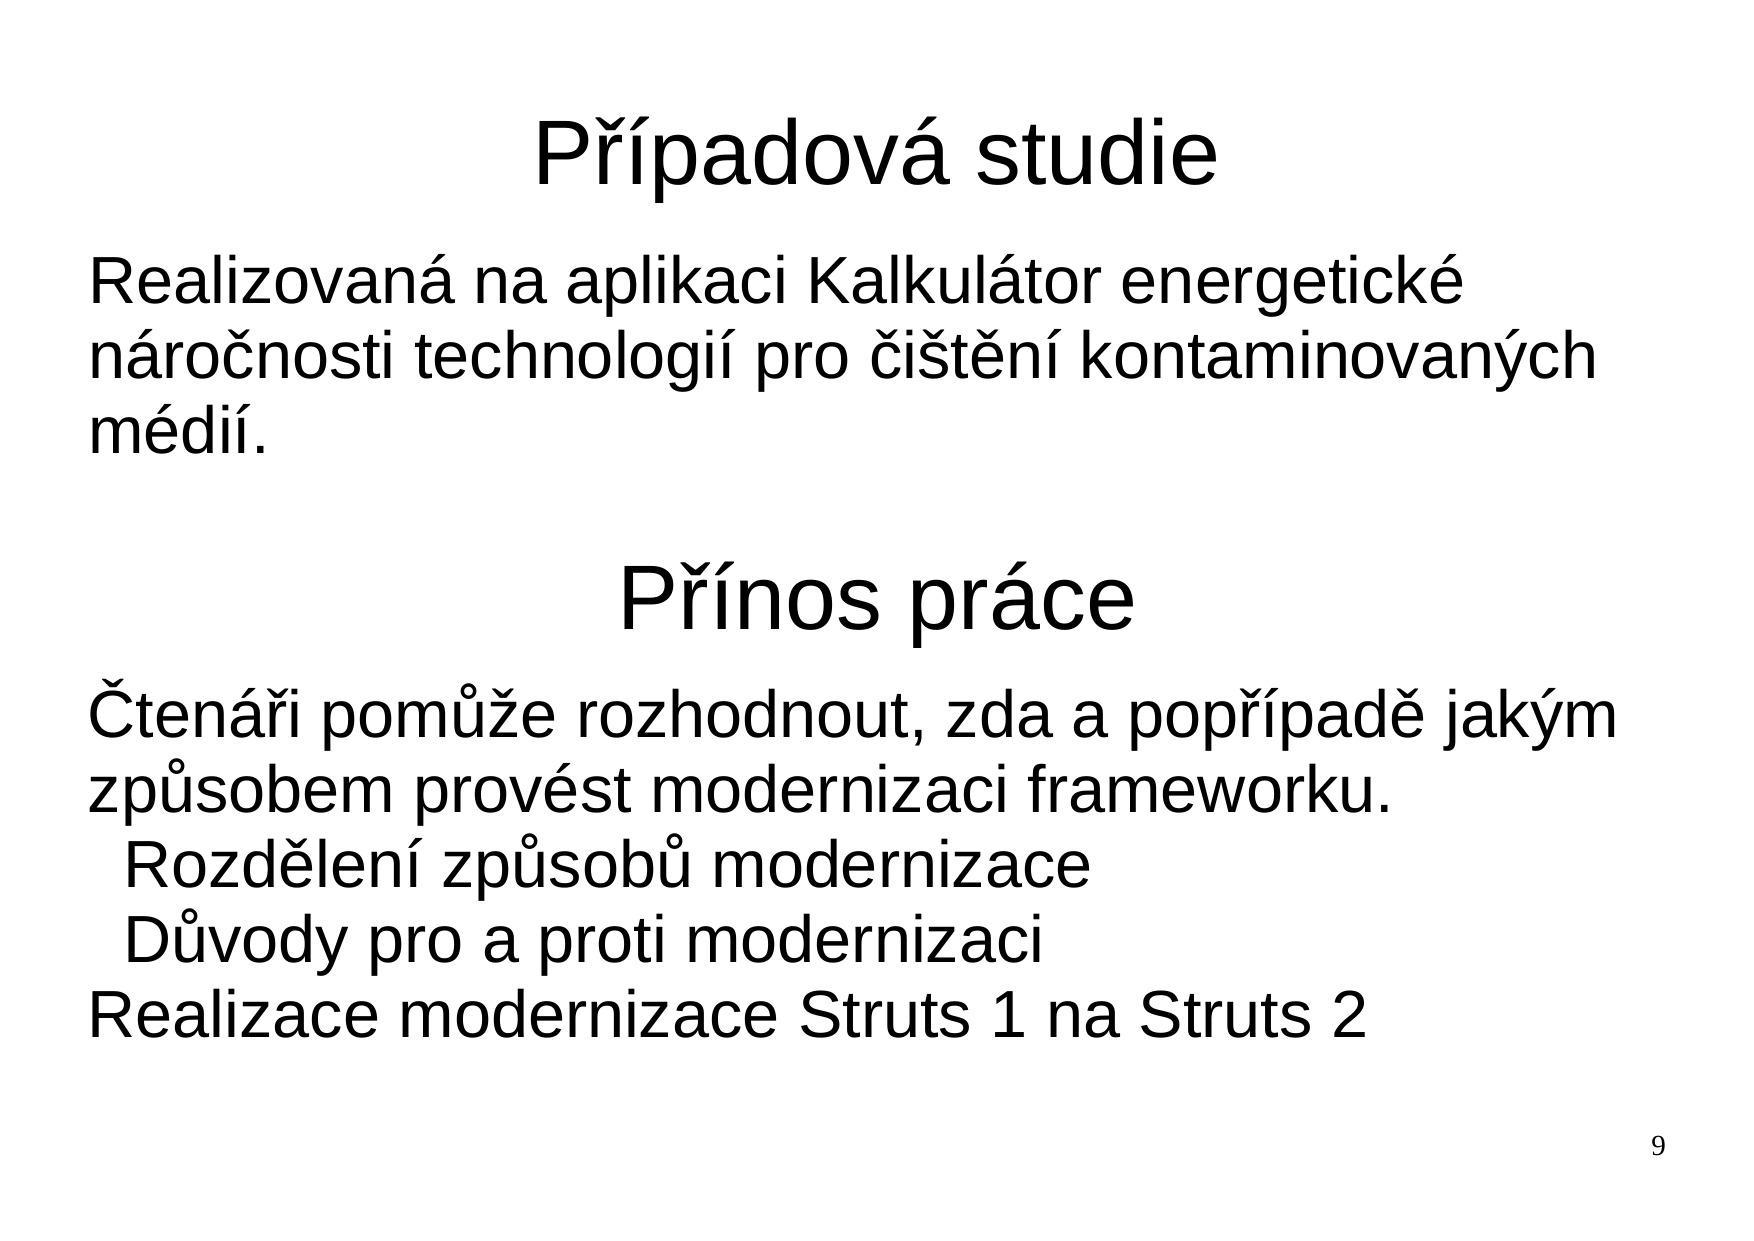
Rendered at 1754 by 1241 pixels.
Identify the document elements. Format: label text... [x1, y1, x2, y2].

title Přínos práce [88, 501, 1668, 695]
text_box Čtenáři pomůže rozhodnout, zda a popřípadě jakým způsobem provést modernizaci frameworku. Rozdělení způsobů modernizace Důvody pro a proti modernizaci Realizace modernizace Struts 1 na Struts 2 [87, 620, 1667, 1109]
subtitle Realizovaná na aplikaci Kalkulátor energetické náročnosti technologií pro čištění kontaminovaných médií. [88, 179, 1668, 501]
title Případová studie [87, 56, 1667, 250]
